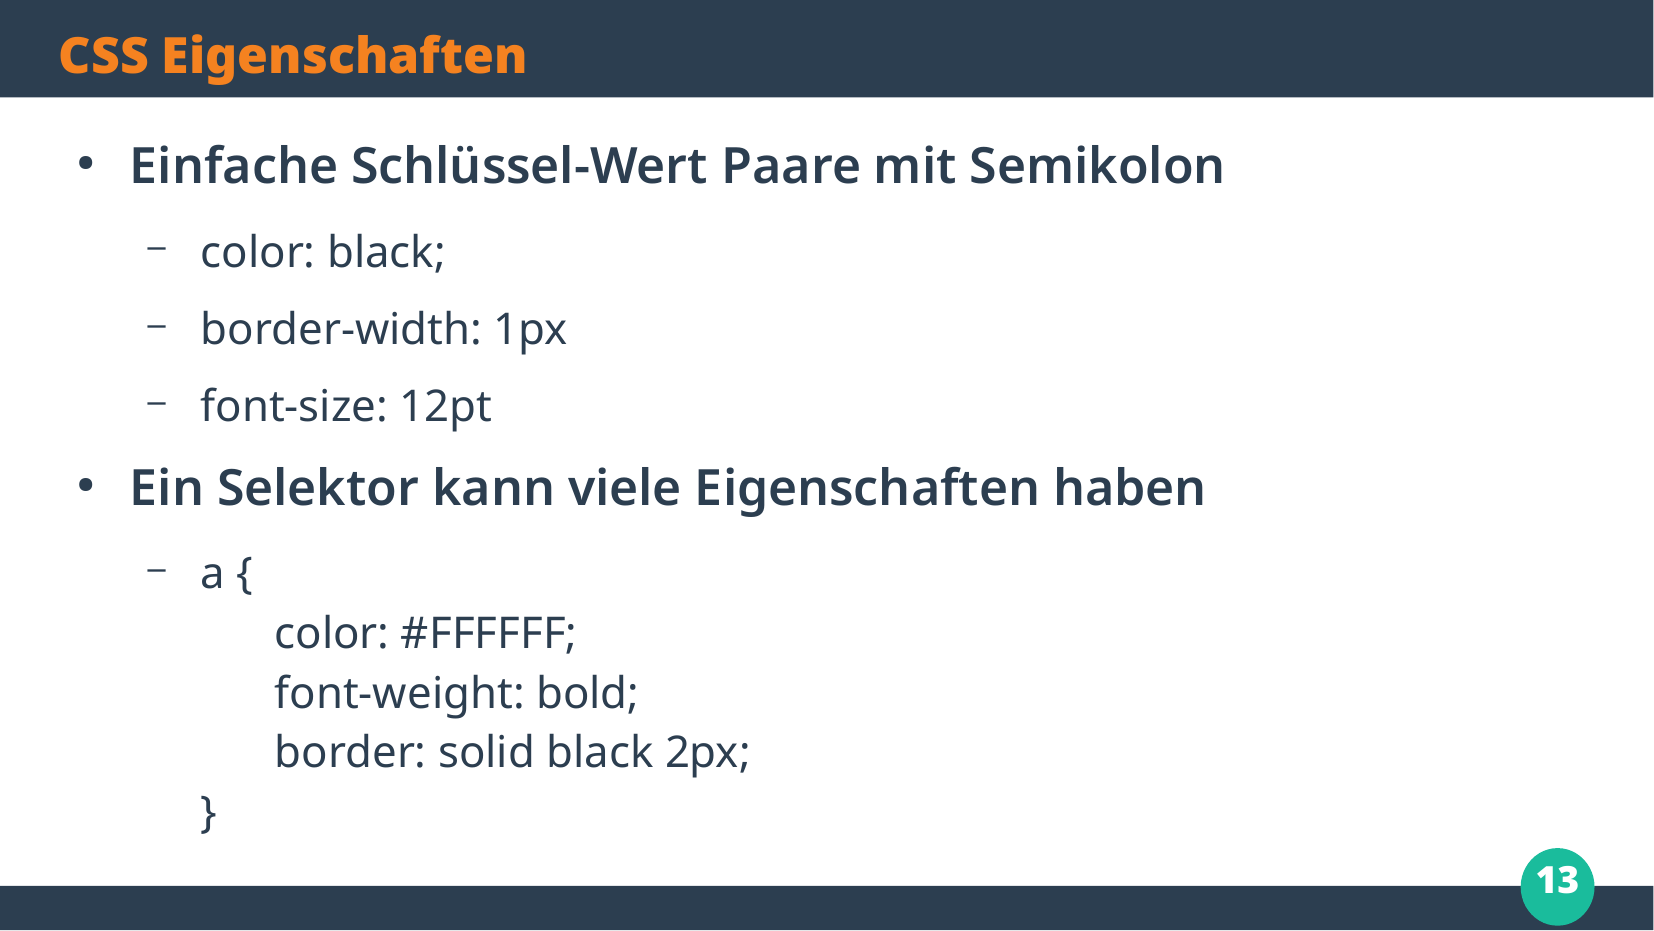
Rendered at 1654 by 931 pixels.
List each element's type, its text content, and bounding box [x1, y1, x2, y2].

title CSS Eigenschaften [59, 8, 1595, 89]
list Einfache Schlüssel-Wert Paare mit Semikolon color: black; border-width: 1px font-size: 12pt Ein Selektor kann viele Eigenschaften haben a { color: #FFFFFF; font-weight: bold; border: solid black 2px; } [59, 129, 1595, 864]
